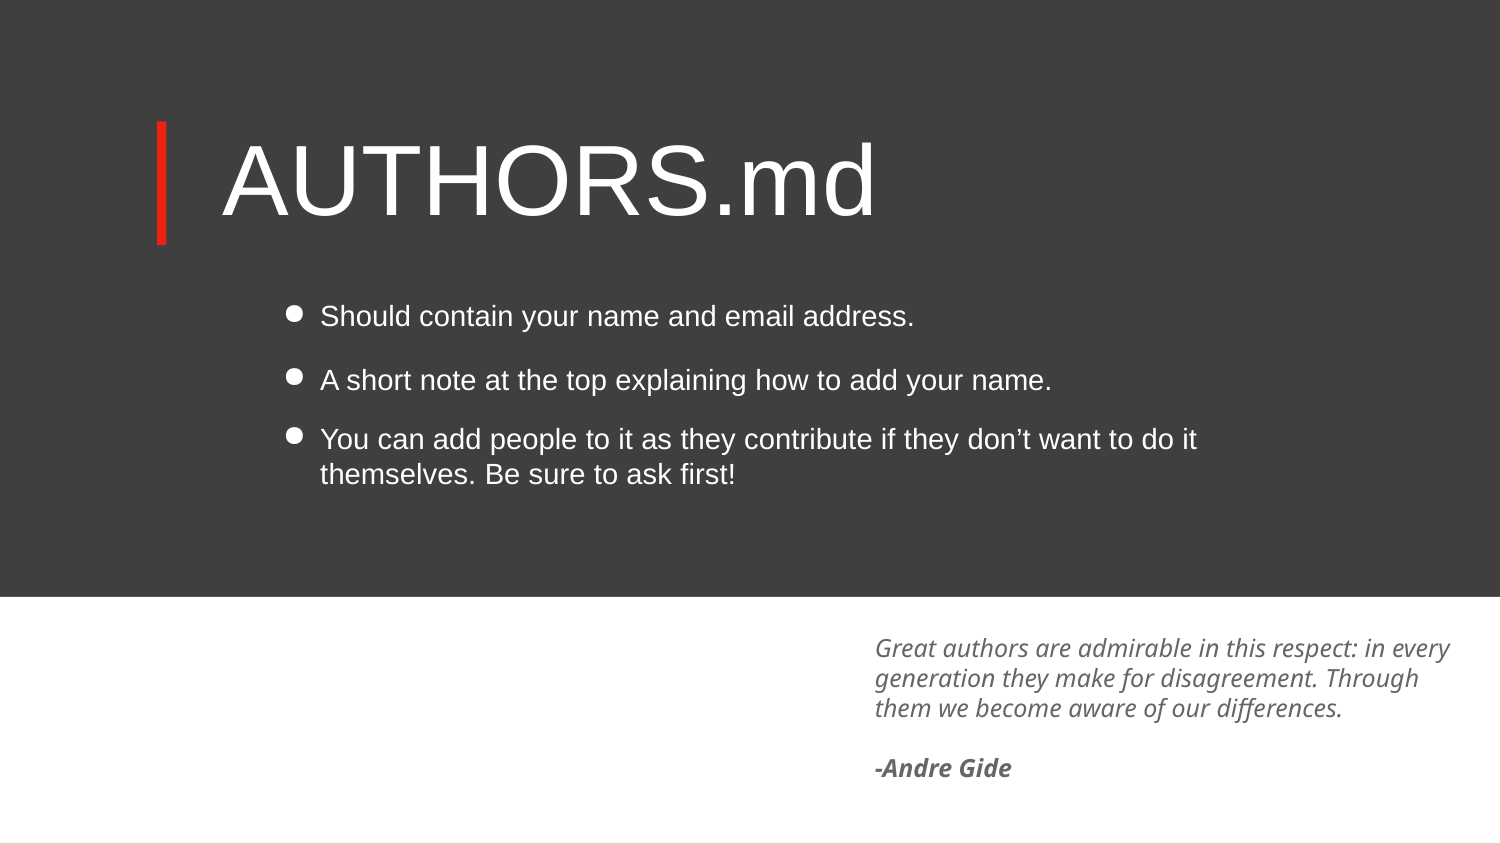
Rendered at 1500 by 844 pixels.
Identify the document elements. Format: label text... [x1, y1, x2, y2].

text_box A short note at the top explaining how to add your name. [230, 345, 1129, 405]
text_box You can add people to it as they contribute if they don’t want to do it themselves. Be sure to ask first! [230, 405, 1248, 452]
title AUTHORS.md [207, 108, 1238, 565]
text_box Should contain your name and email address. [230, 282, 1016, 345]
text_box Great authors are admirable in this respect: in every generation they make for disagreement. Through them we become aware of our differences. -Andre Gide [859, 617, 1481, 808]
